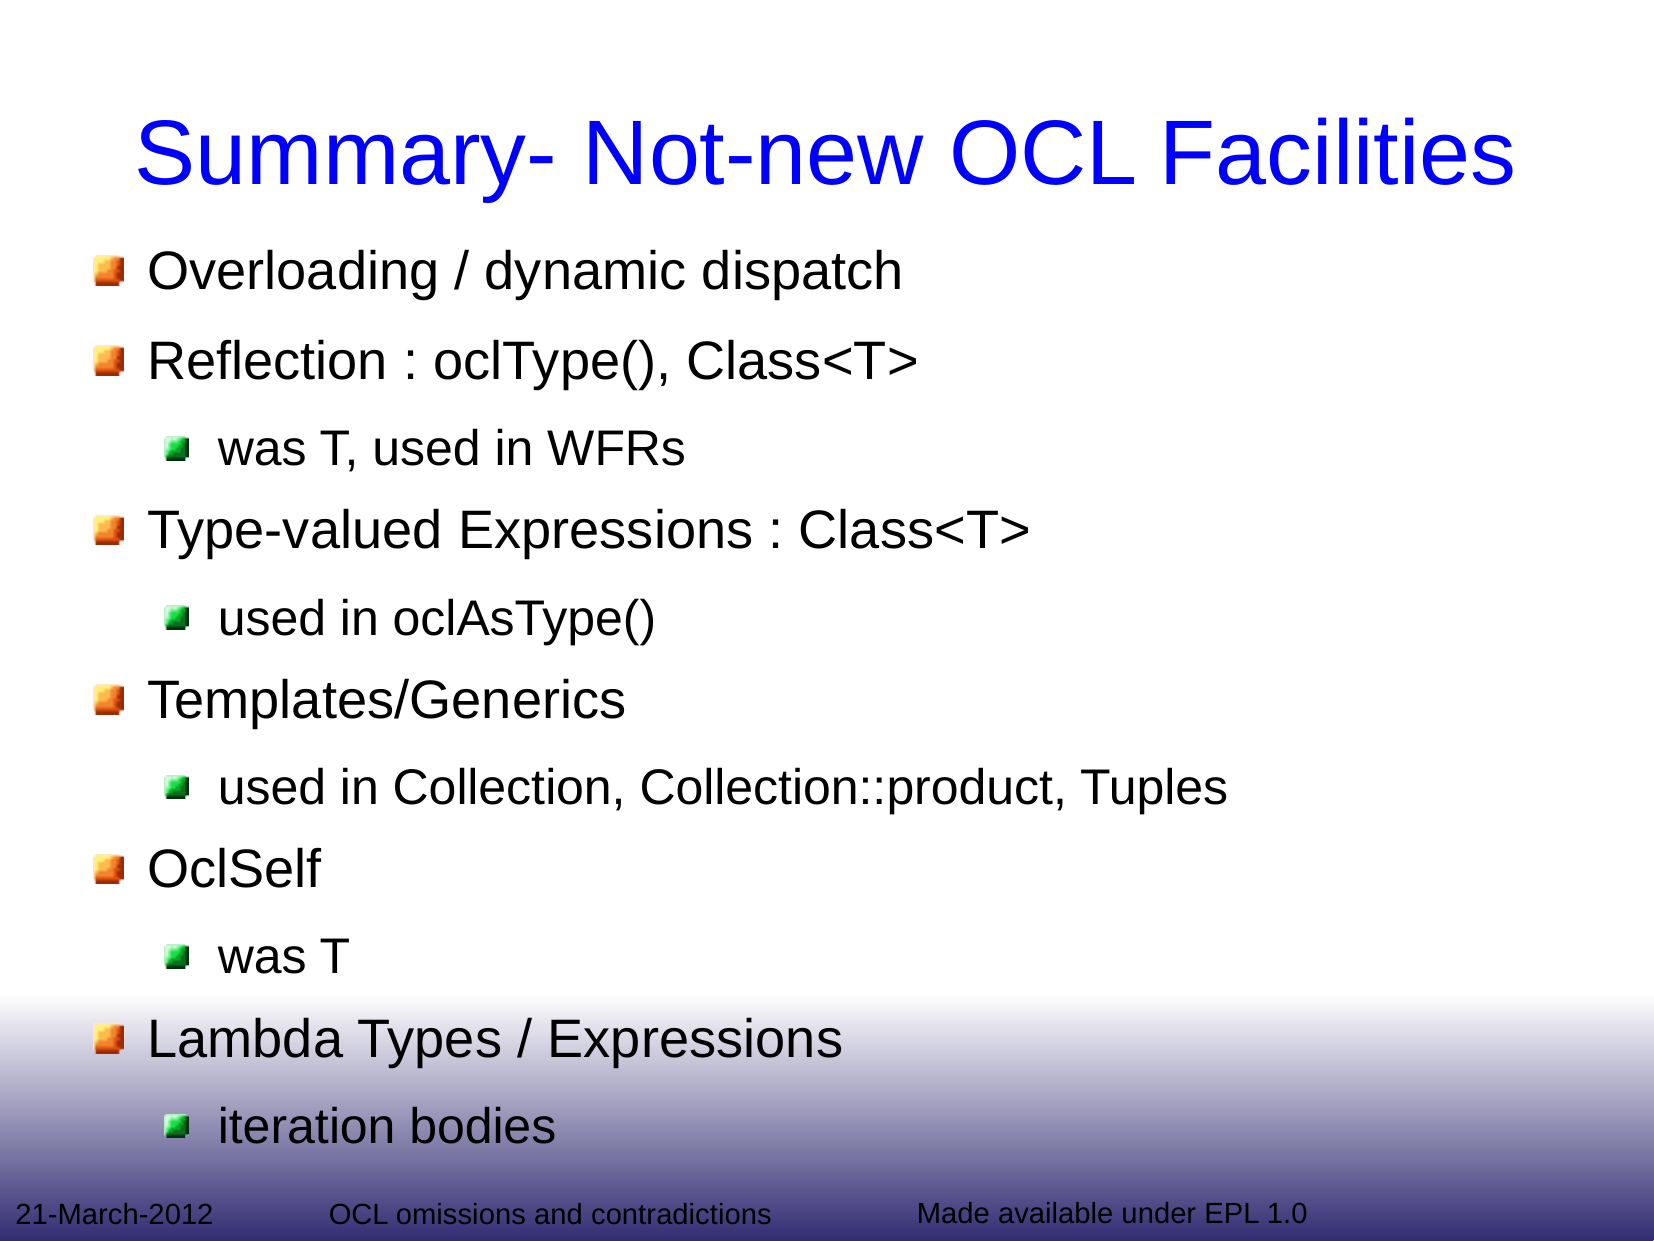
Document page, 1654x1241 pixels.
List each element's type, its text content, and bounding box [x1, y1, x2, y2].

list Overloading / dynamic dispatch Reflection : oclType(), Class<T> was T, used in WFRs Type-valued Expressions : Class<T> used in oclAsType() Templates/Generics used in Collection, Collection::product, Tuples OclSelf was T Lambda Types / Expressions iteration bodies [76, 240, 1565, 1154]
title Summary- Not-new OCL Facilities [82, 49, 1571, 257]
